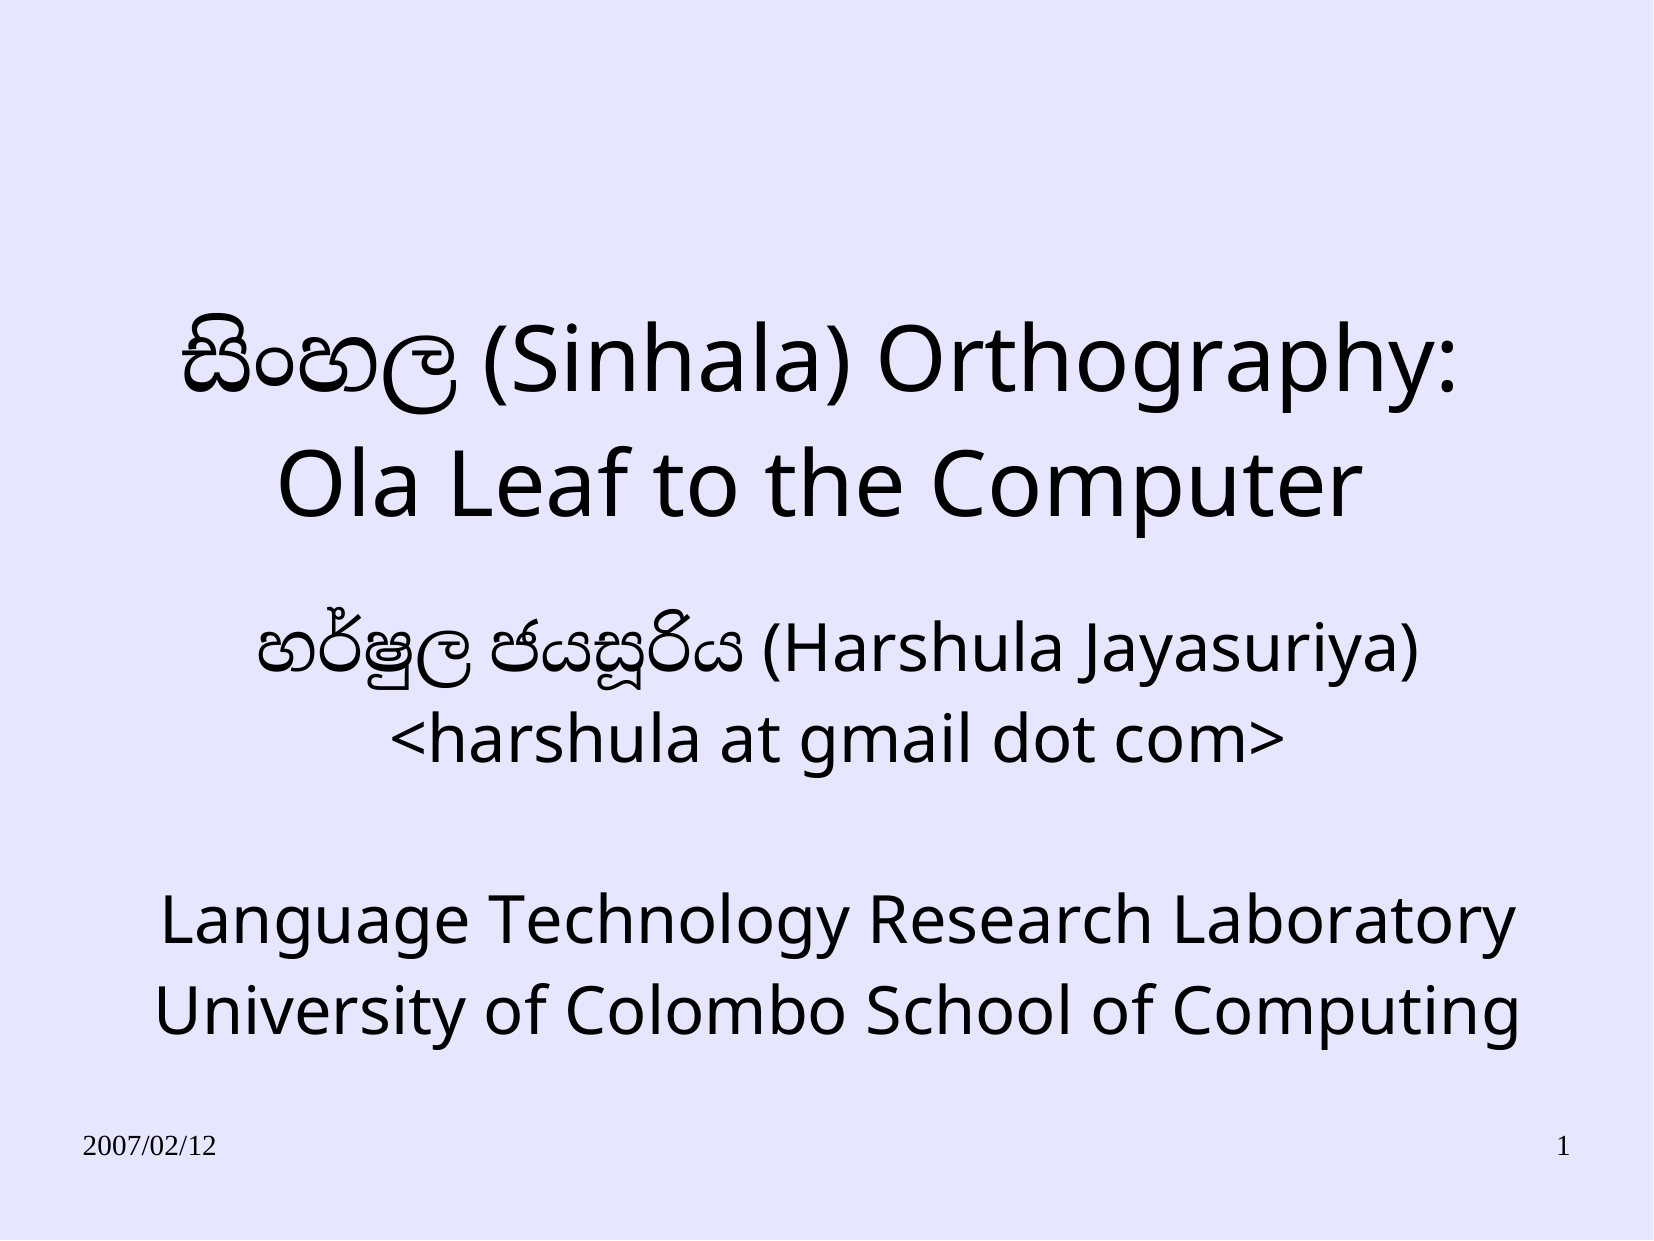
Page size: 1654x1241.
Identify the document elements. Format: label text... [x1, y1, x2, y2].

title සිංහල (Sinhala) Orthography: Ola Leaf to the Computer [76, 206, 1565, 630]
subtitle හර්ෂුල ජයසූරිය (Harshula Jayasuriya) <harshula at gmail dot com> Language Technology Research Laboratory University of Colombo School of Computing [76, 632, 1565, 1022]
